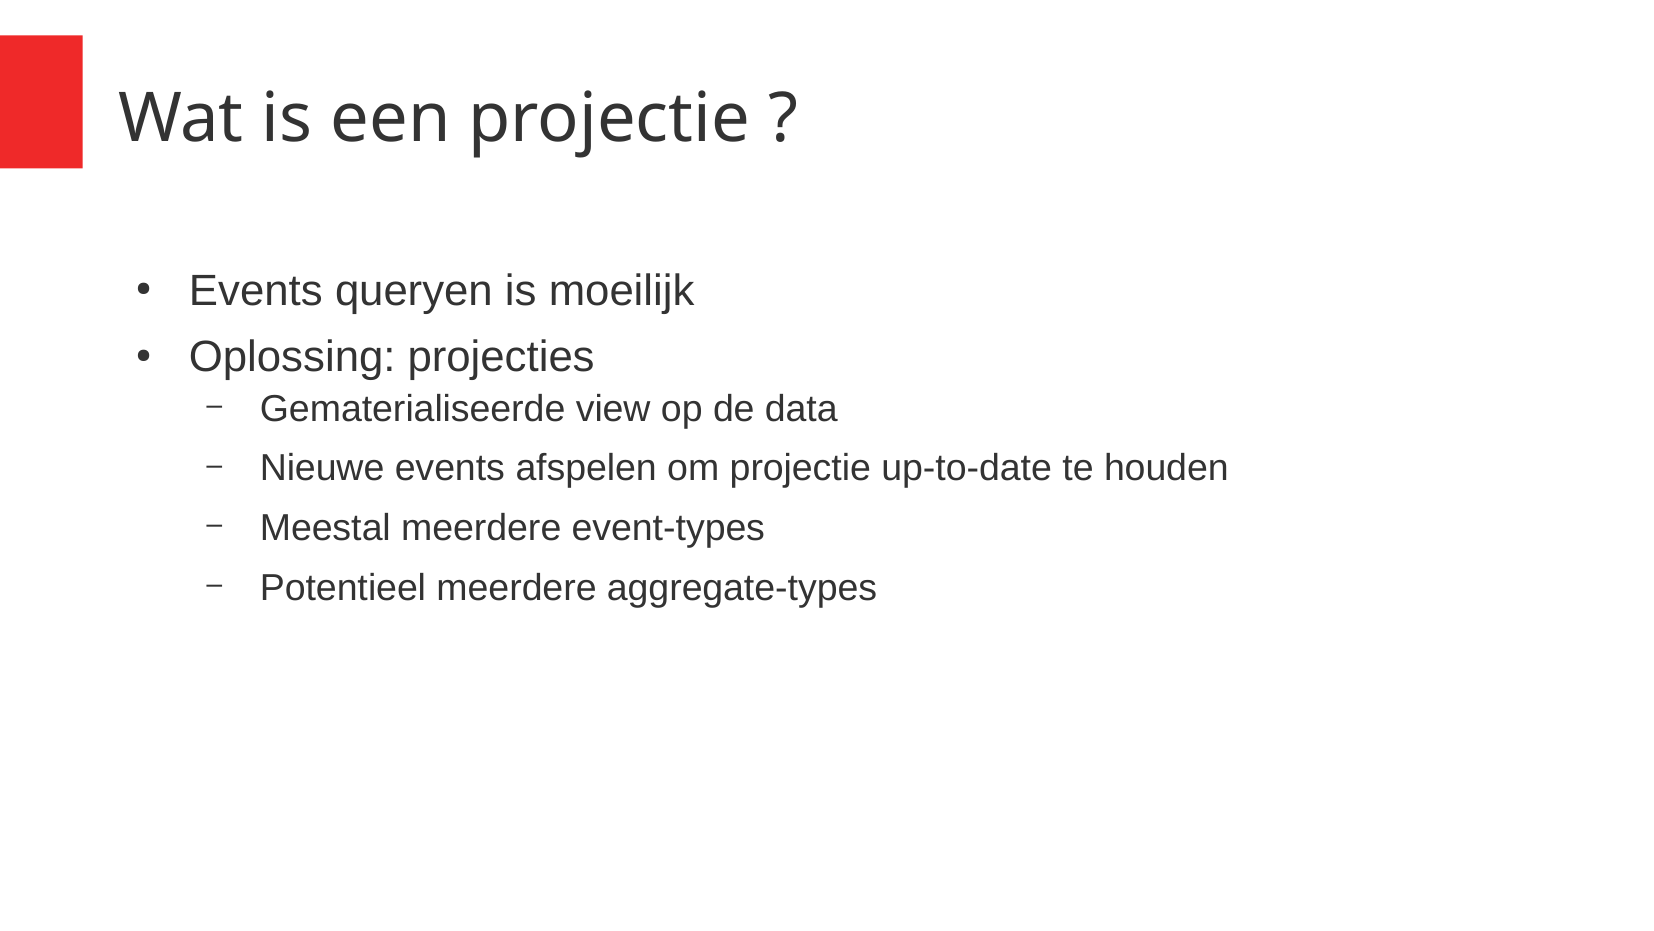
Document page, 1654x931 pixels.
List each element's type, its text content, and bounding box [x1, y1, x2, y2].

list Events queryen is moeilijk Oplossing: projecties Gematerialiseerde view op de data Nieuwe events afspelen om projectie up-to-date te houden Meestal meerdere event-types Potentieel meerdere aggregate-types [118, 265, 1536, 806]
title Wat is een projectie ? [118, 37, 1571, 193]
